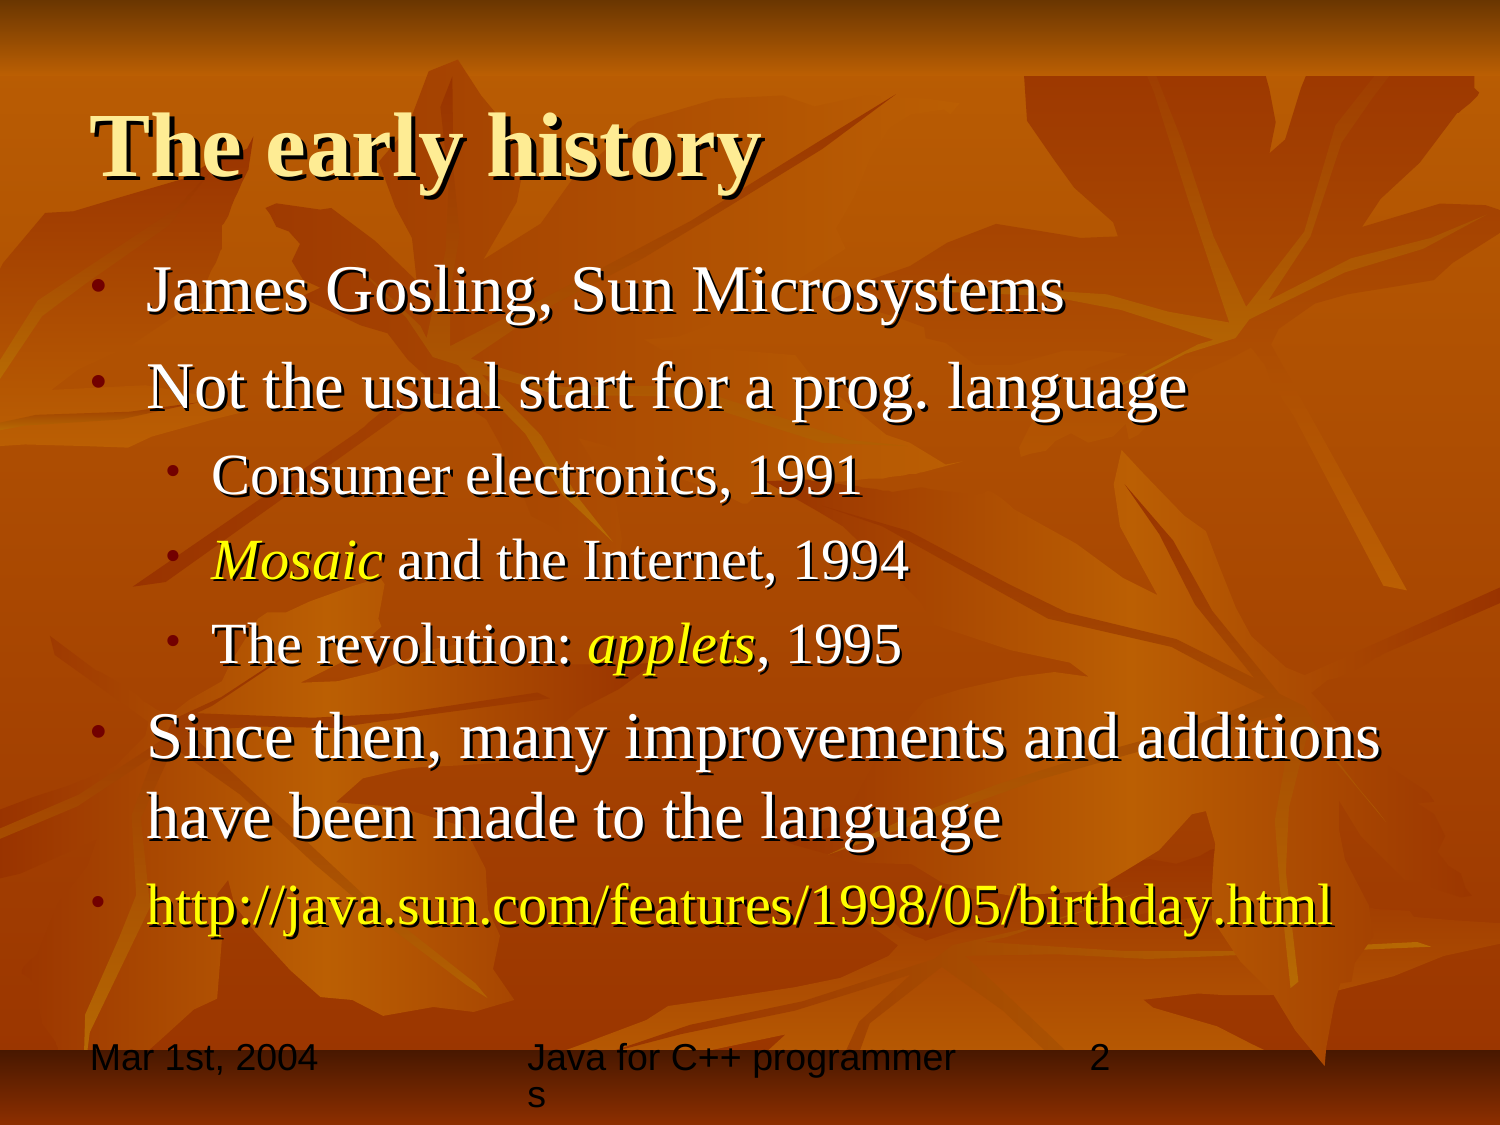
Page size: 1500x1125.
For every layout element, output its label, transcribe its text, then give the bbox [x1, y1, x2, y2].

title The early history [75, 45, 1426, 234]
list James Gosling, Sun Microsystems Not the usual start for a prog. language Consumer electronics, 1991 Mosaic and the Internet, 1994 The revolution: applets, 1995 Since then, many improvements and additions have been made to the language http://java.sun.com/features/1998/05/birthday.html [75, 237, 1426, 1006]
